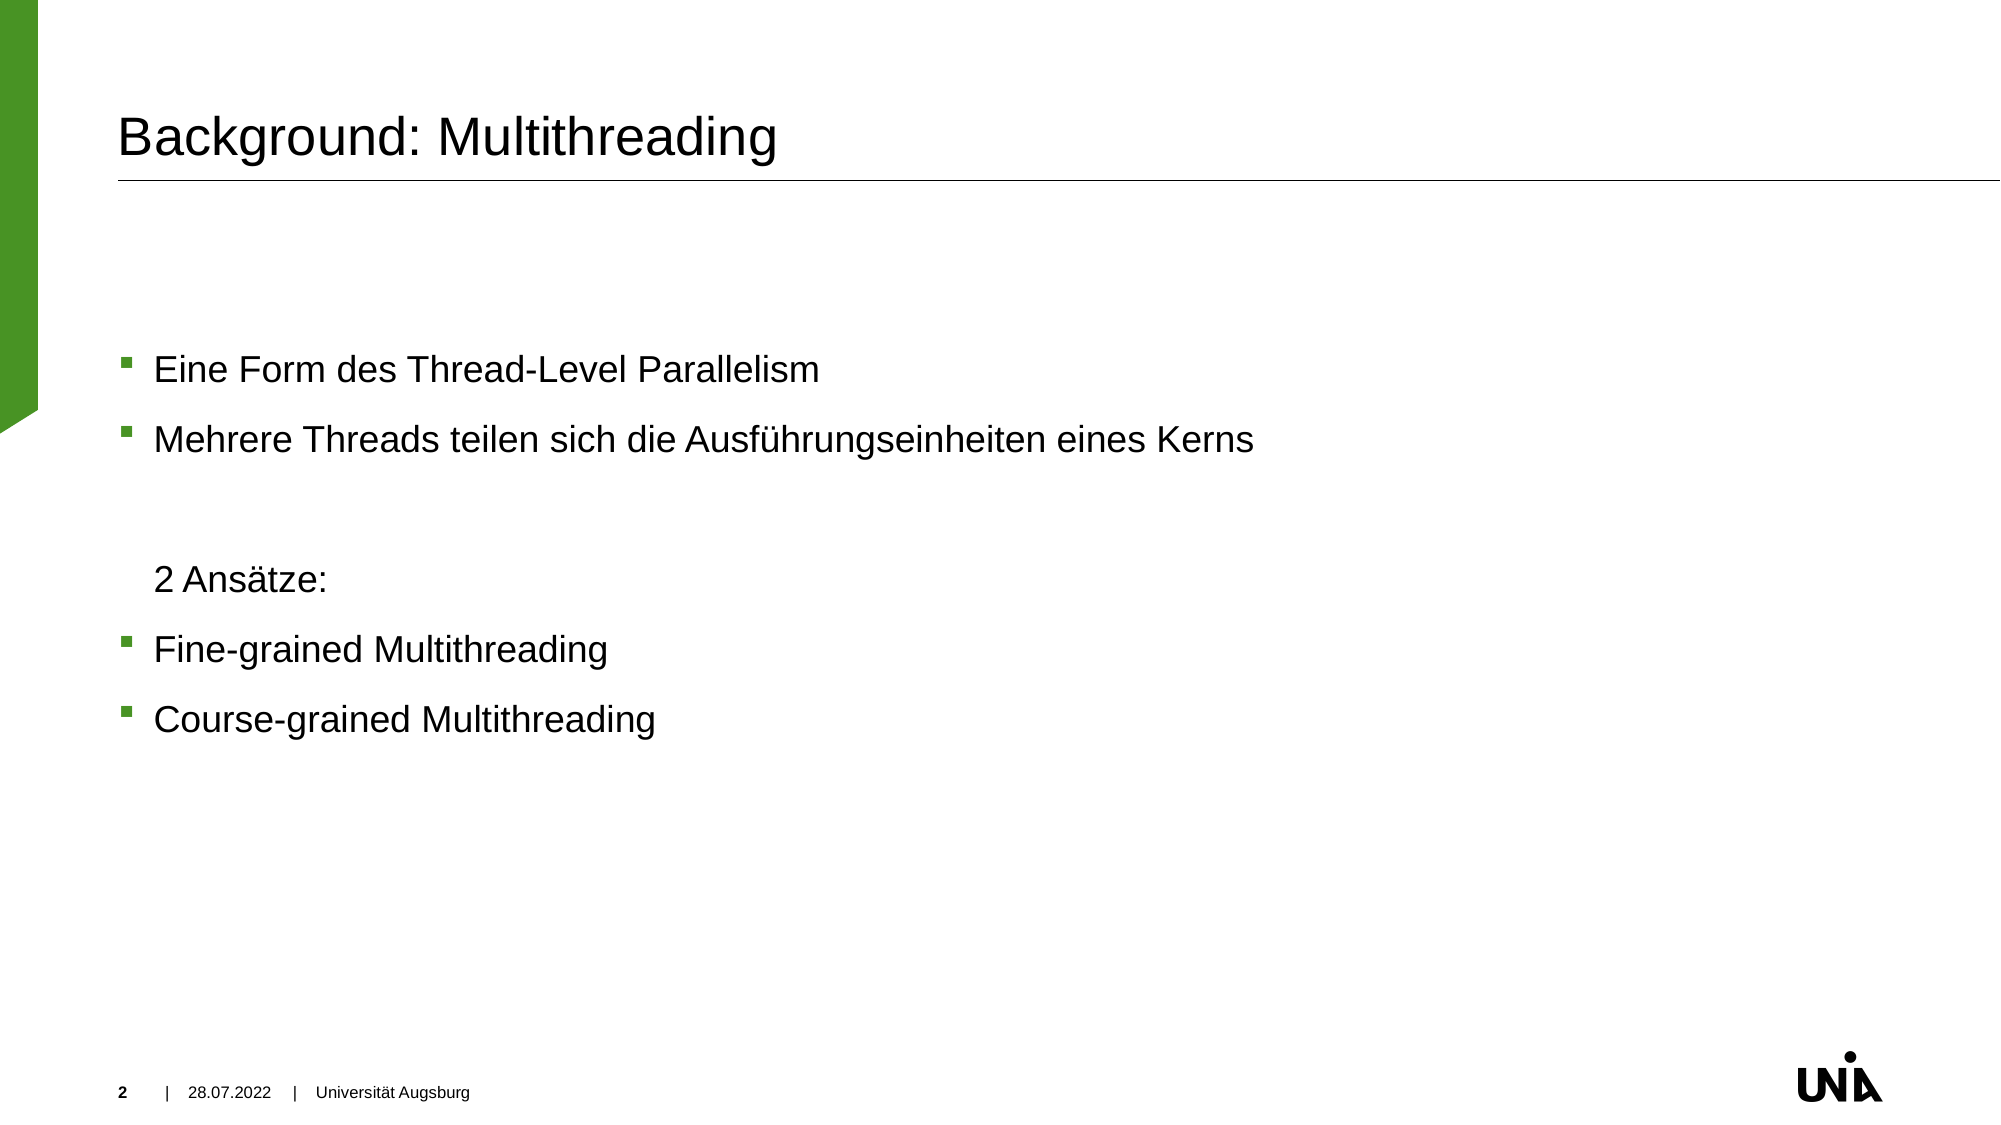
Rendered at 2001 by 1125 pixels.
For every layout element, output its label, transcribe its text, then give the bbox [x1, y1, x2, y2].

slide_number | 28.07.2022 [171, 1066, 292, 1102]
slide_number <Foliennummer> [118, 1066, 171, 1102]
list Eine Form des Thread-Level Parallelism Mehrere Threads teilen sich die Ausführungseinheiten eines Kerns 2 Ansätze: Fine-grained Multithreading Course-grained Multithreading [118, 274, 1883, 1037]
picture [1798, 1051, 1883, 1102]
footer | Universität Augsburg [292, 1066, 1490, 1102]
title Background: Multithreading [117, 0, 1882, 167]
